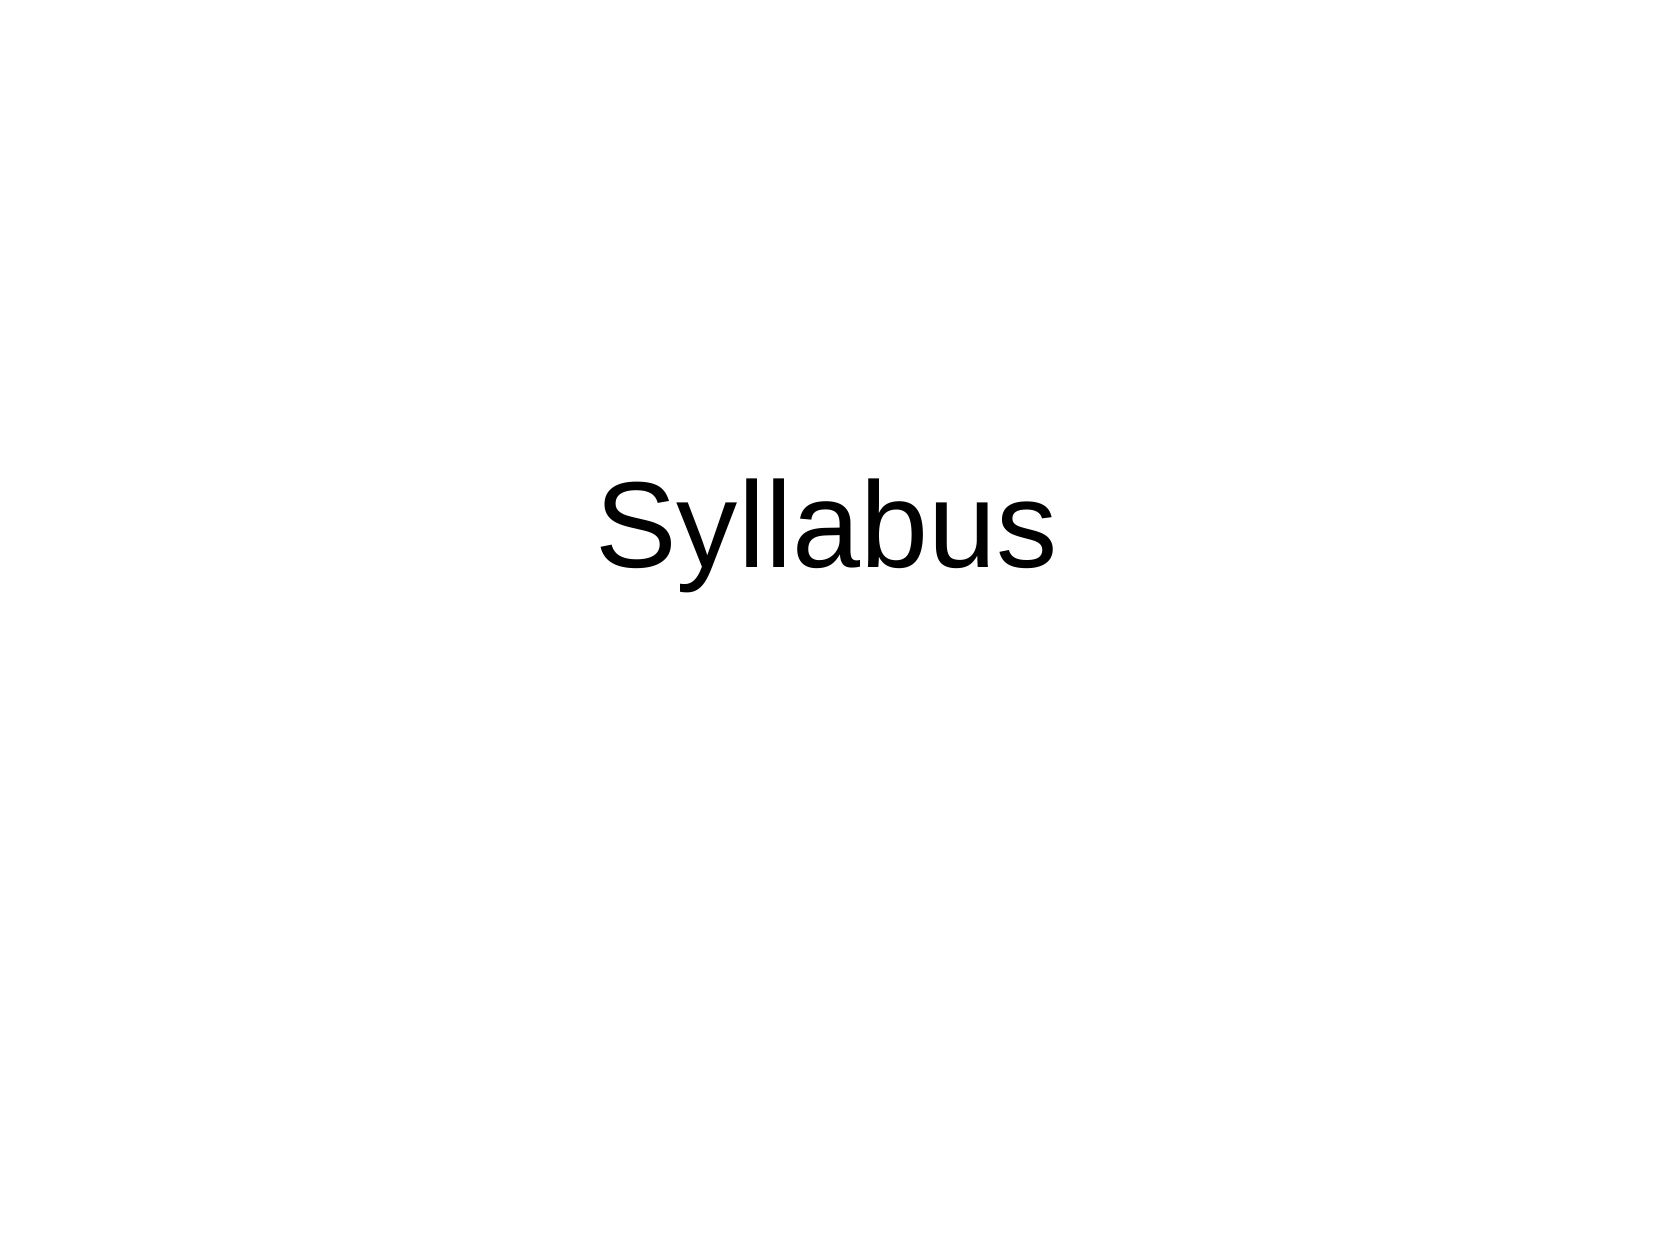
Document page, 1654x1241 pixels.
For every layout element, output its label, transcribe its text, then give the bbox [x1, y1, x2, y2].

title Syllabus [82, 421, 1571, 629]
